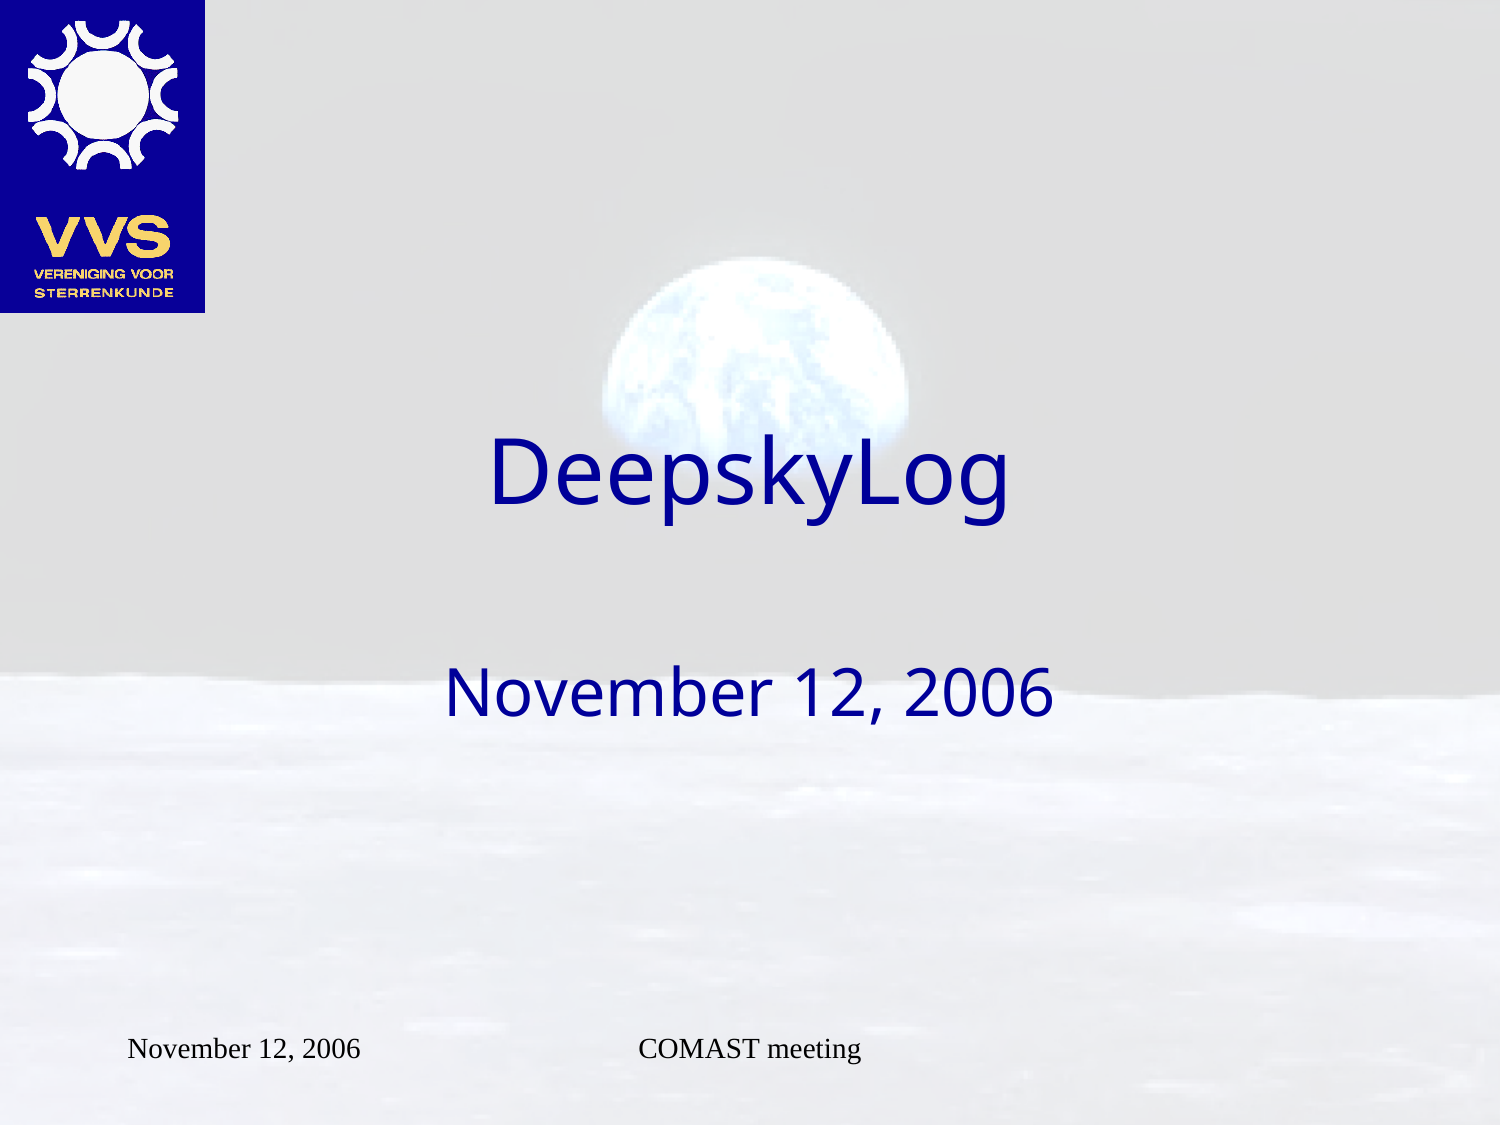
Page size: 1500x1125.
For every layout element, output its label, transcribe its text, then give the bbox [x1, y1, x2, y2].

picture [0, 0, 205, 313]
title DeepskyLog [112, 374, 1388, 563]
subtitle November 12, 2006 [225, 637, 1276, 926]
